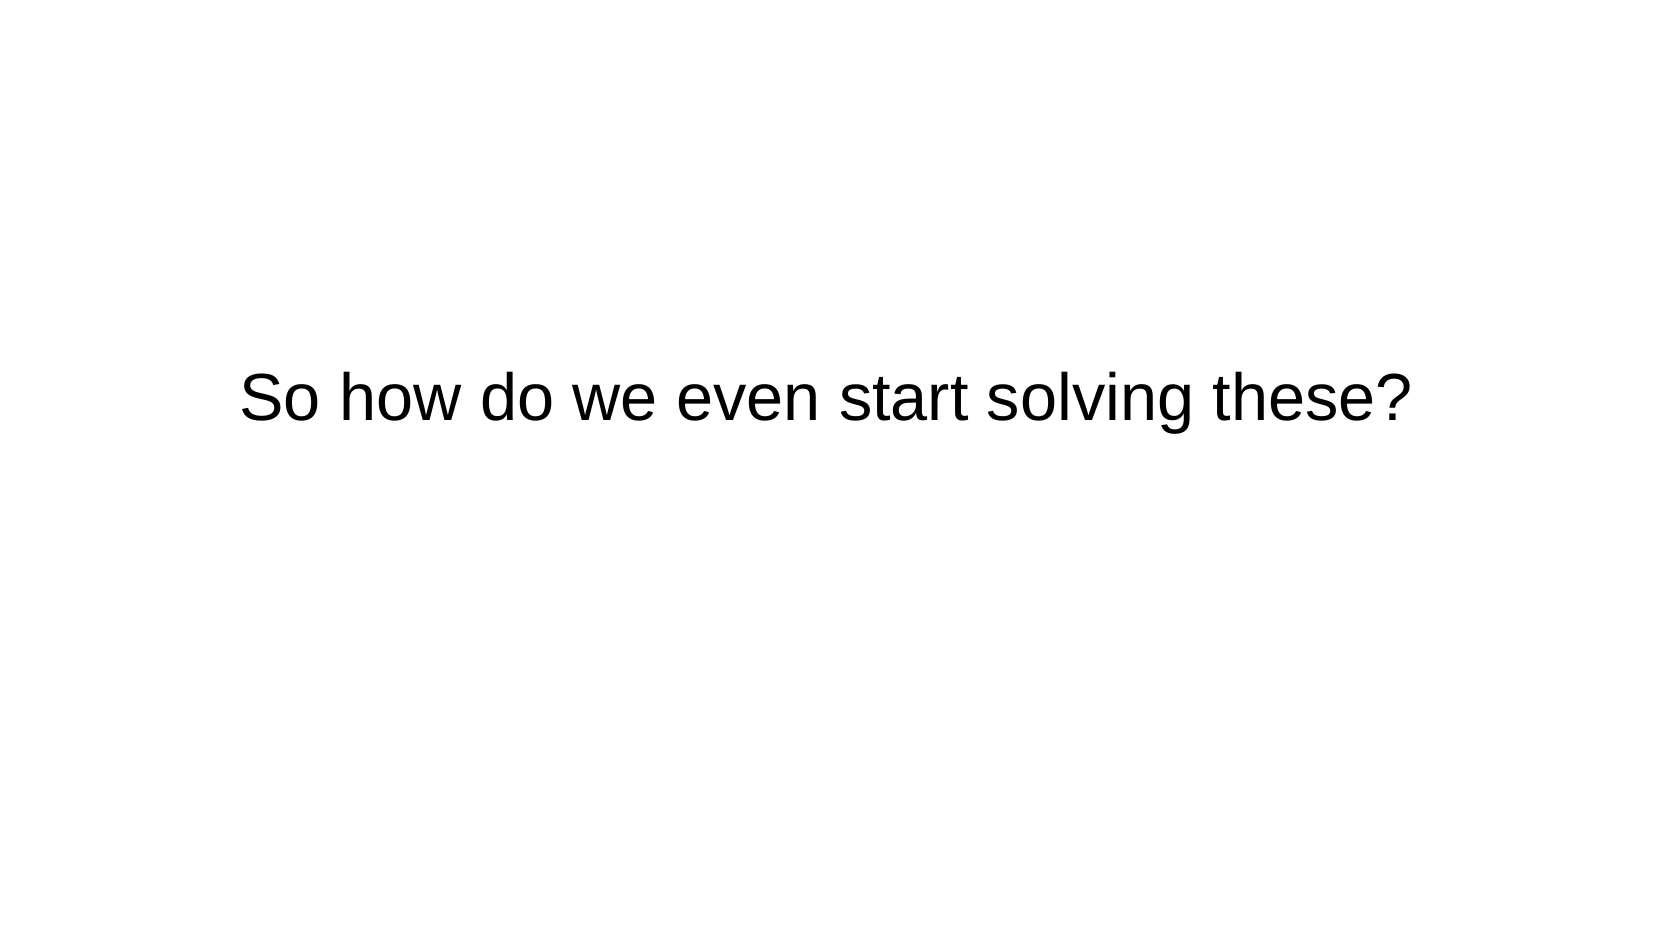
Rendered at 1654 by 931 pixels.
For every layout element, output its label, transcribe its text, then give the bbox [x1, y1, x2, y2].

subtitle So how do we even start solving these? [82, 37, 1571, 757]
